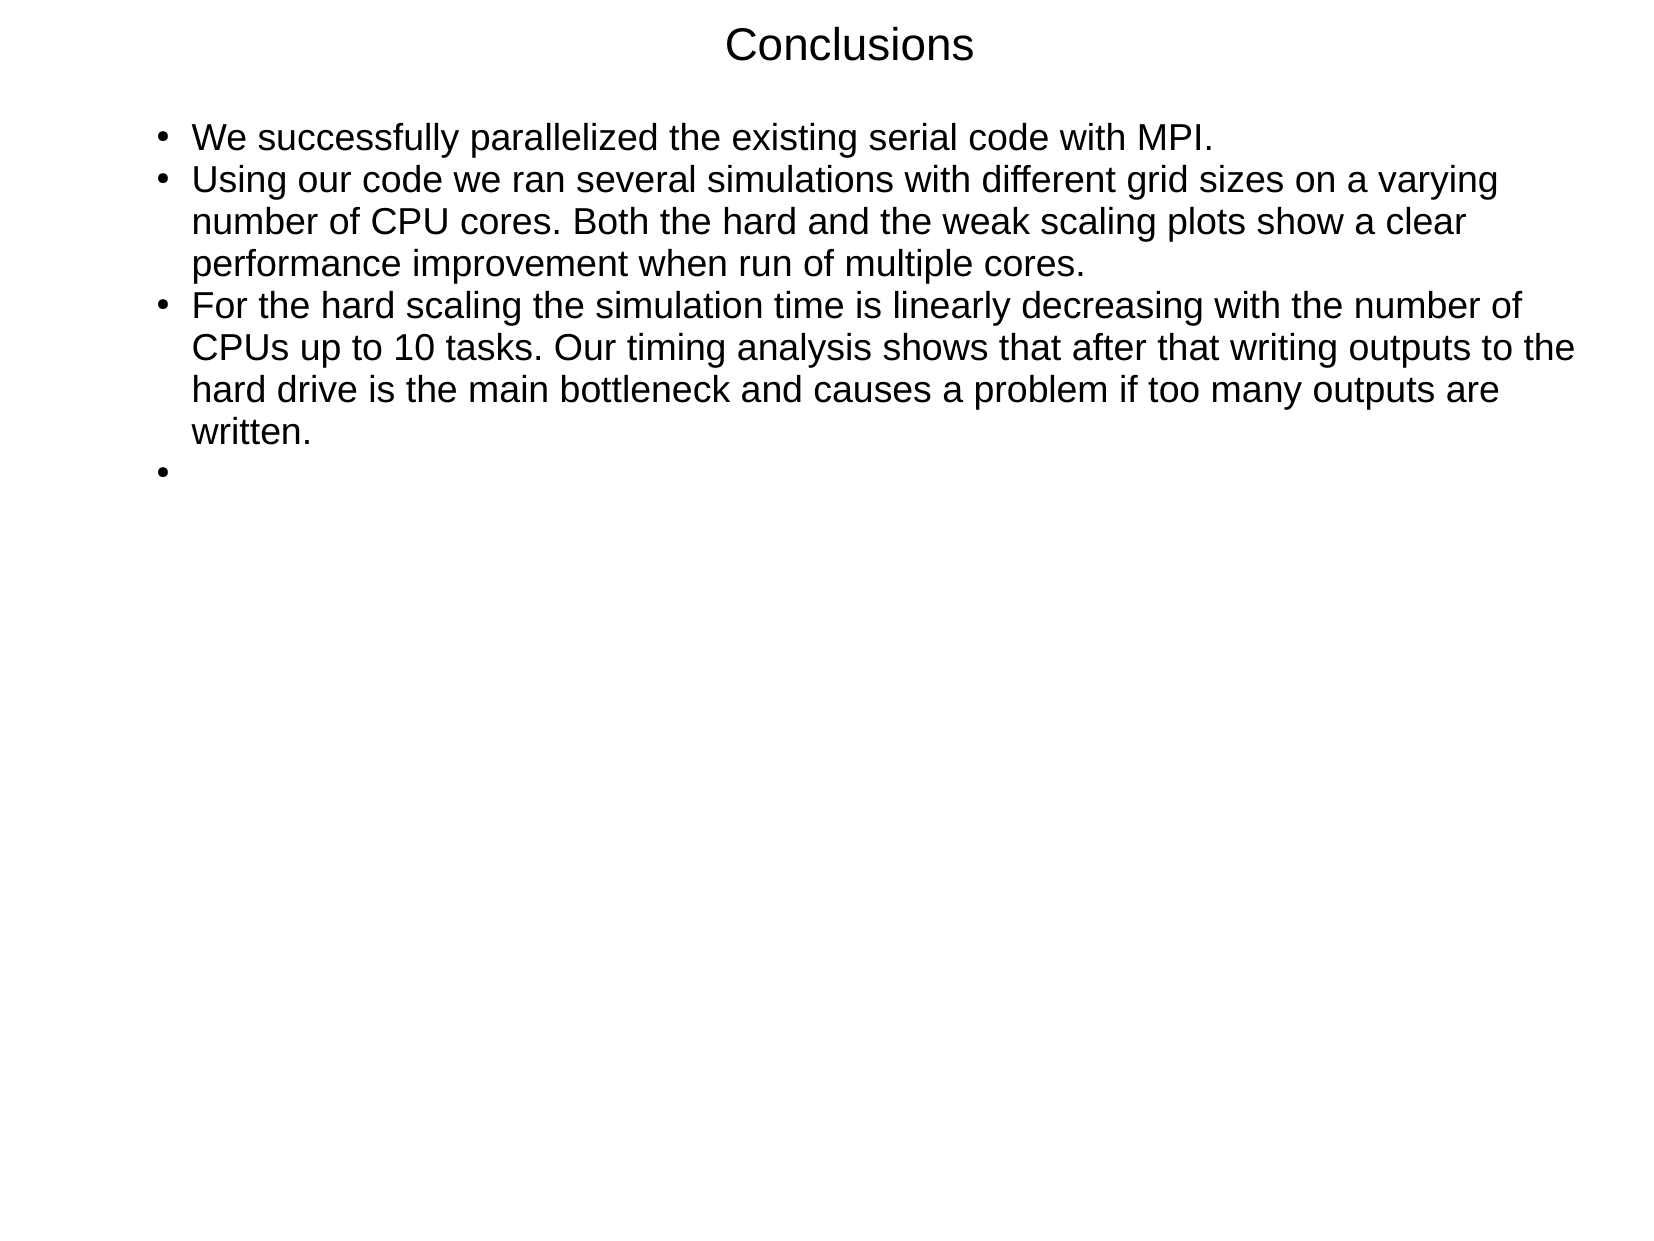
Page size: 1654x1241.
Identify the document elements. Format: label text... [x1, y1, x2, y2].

text_box We successfully parallelized the existing serial code with MPI. Using our code we ran several simulations with different grid sizes on a varying number of CPU cores. Both the hard and the weak scaling plots show a clear performance improvement when run of multiple cores. For the hard scaling the simulation time is linearly decreasing with the number of CPUs up to 10 tasks. Our timing analysis shows that after that writing outputs to the hard drive is the main bottleneck and causes a problem if too many outputs are written. [141, 109, 1603, 901]
text_box Conclusions [710, 11, 989, 78]
